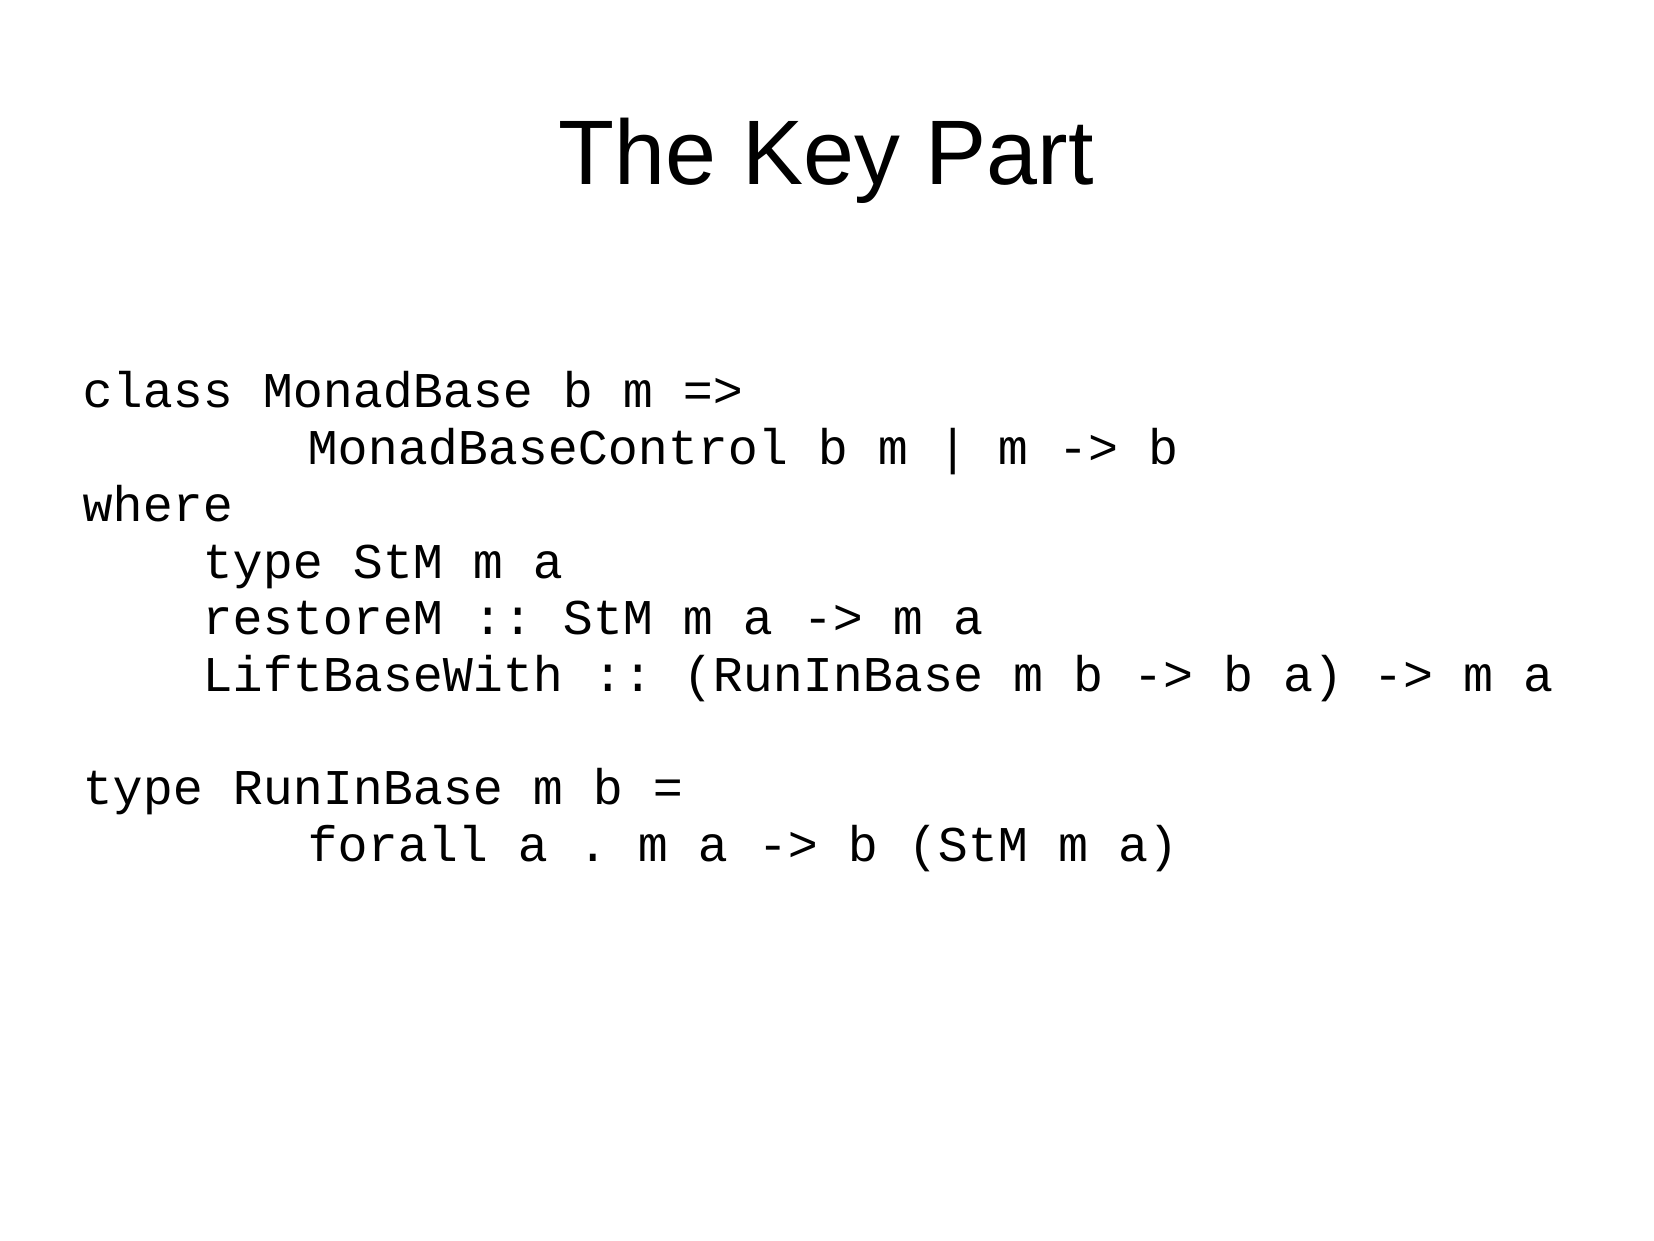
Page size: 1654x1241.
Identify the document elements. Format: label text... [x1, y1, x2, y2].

subtitle class MonadBase b m => MonadBaseControl b m | m -> b where type StM m a restoreM :: StM m a -> m a LiftBaseWith :: (RunInBase m b -> b a) -> m a type RunInBase m b = forall a . m a -> b (StM m a) [82, 290, 1571, 1010]
title The Key Part [82, 49, 1571, 257]
